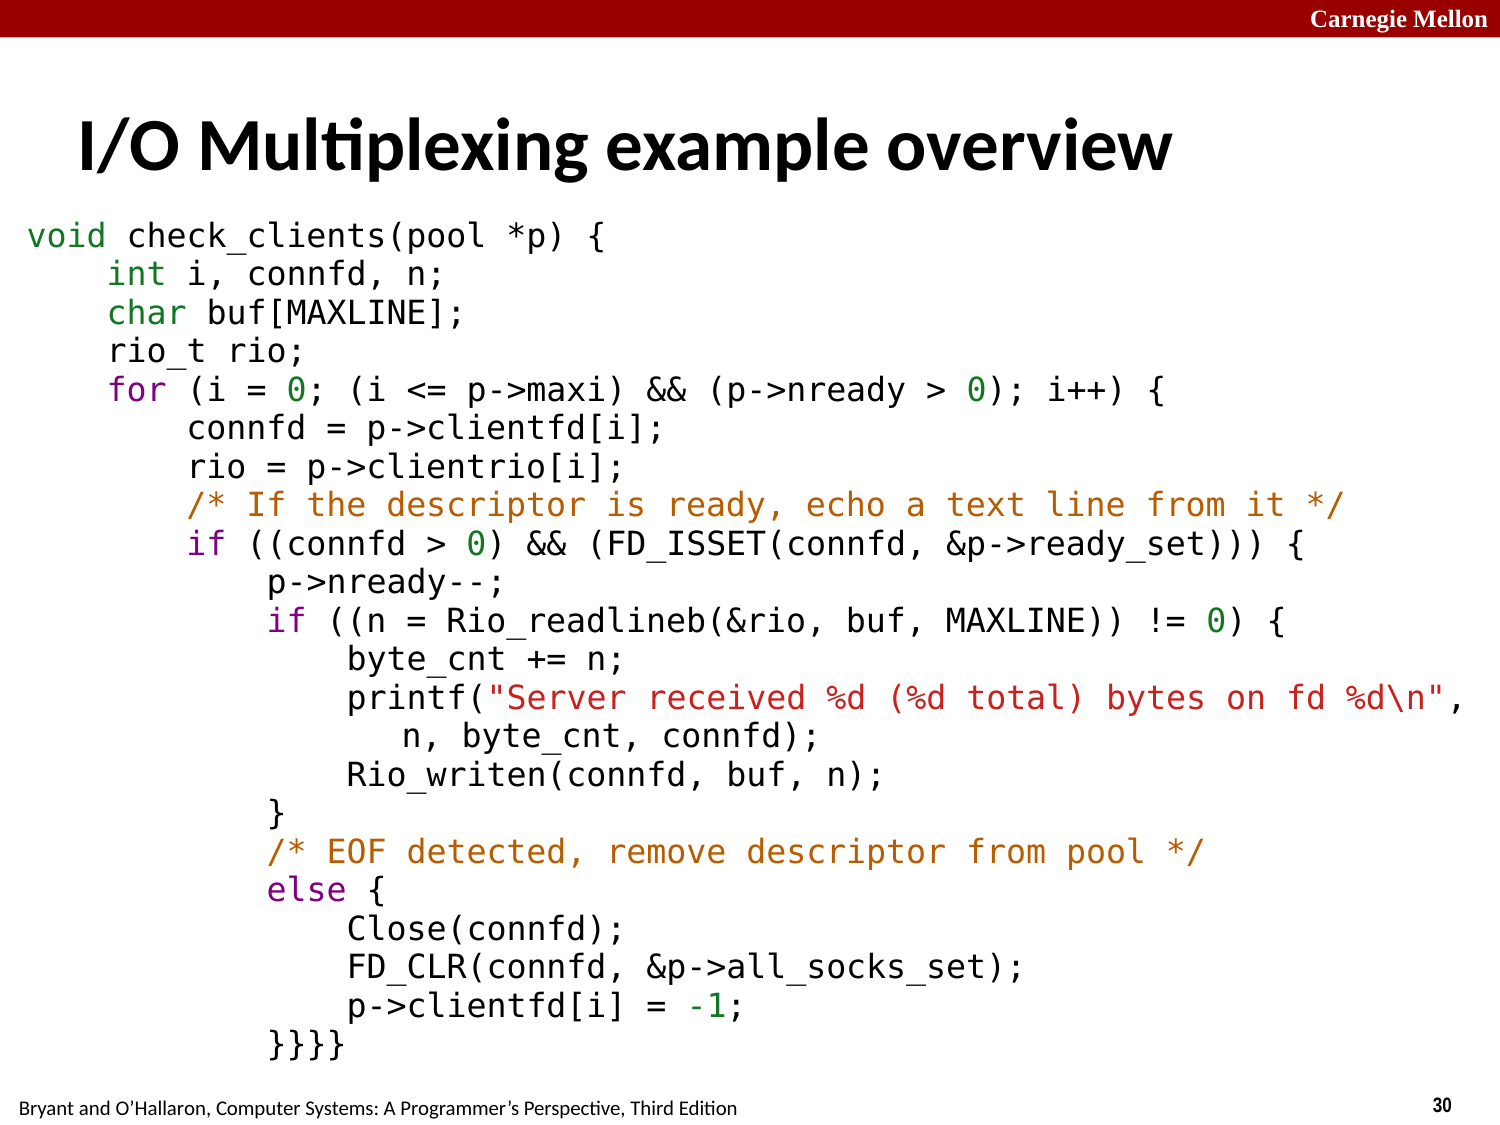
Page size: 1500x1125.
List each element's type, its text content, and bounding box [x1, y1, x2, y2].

title I/O Multiplexing example overview [62, 93, 1337, 188]
text_box void check_clients(pool *p) { int i, connfd, n; char buf[MAXLINE]; rio_t rio; for (i = 0; (i <= p->maxi) && (p->nready > 0); i++) { connfd = p->clientfd[i]; rio = p->clientrio[i]; /* If the descriptor is ready, echo a text line from it */ if ((connfd > 0) && (FD_ISSET(connfd, &p->ready_set))) { p->nready--; if ((n = Rio_readlineb(&rio, buf, MAXLINE)) != 0) { byte_cnt += n; printf("Server received %d (%d total) bytes on fd %d\n", n, byte_cnt, connfd); Rio_writen(connfd, buf, n); } /* EOF detected, remove descriptor from pool */ else { Close(connfd); FD_CLR(connfd, &p->all_socks_set); p->clientfd[i] = -1; }}}} [11, 209, 1500, 1081]
